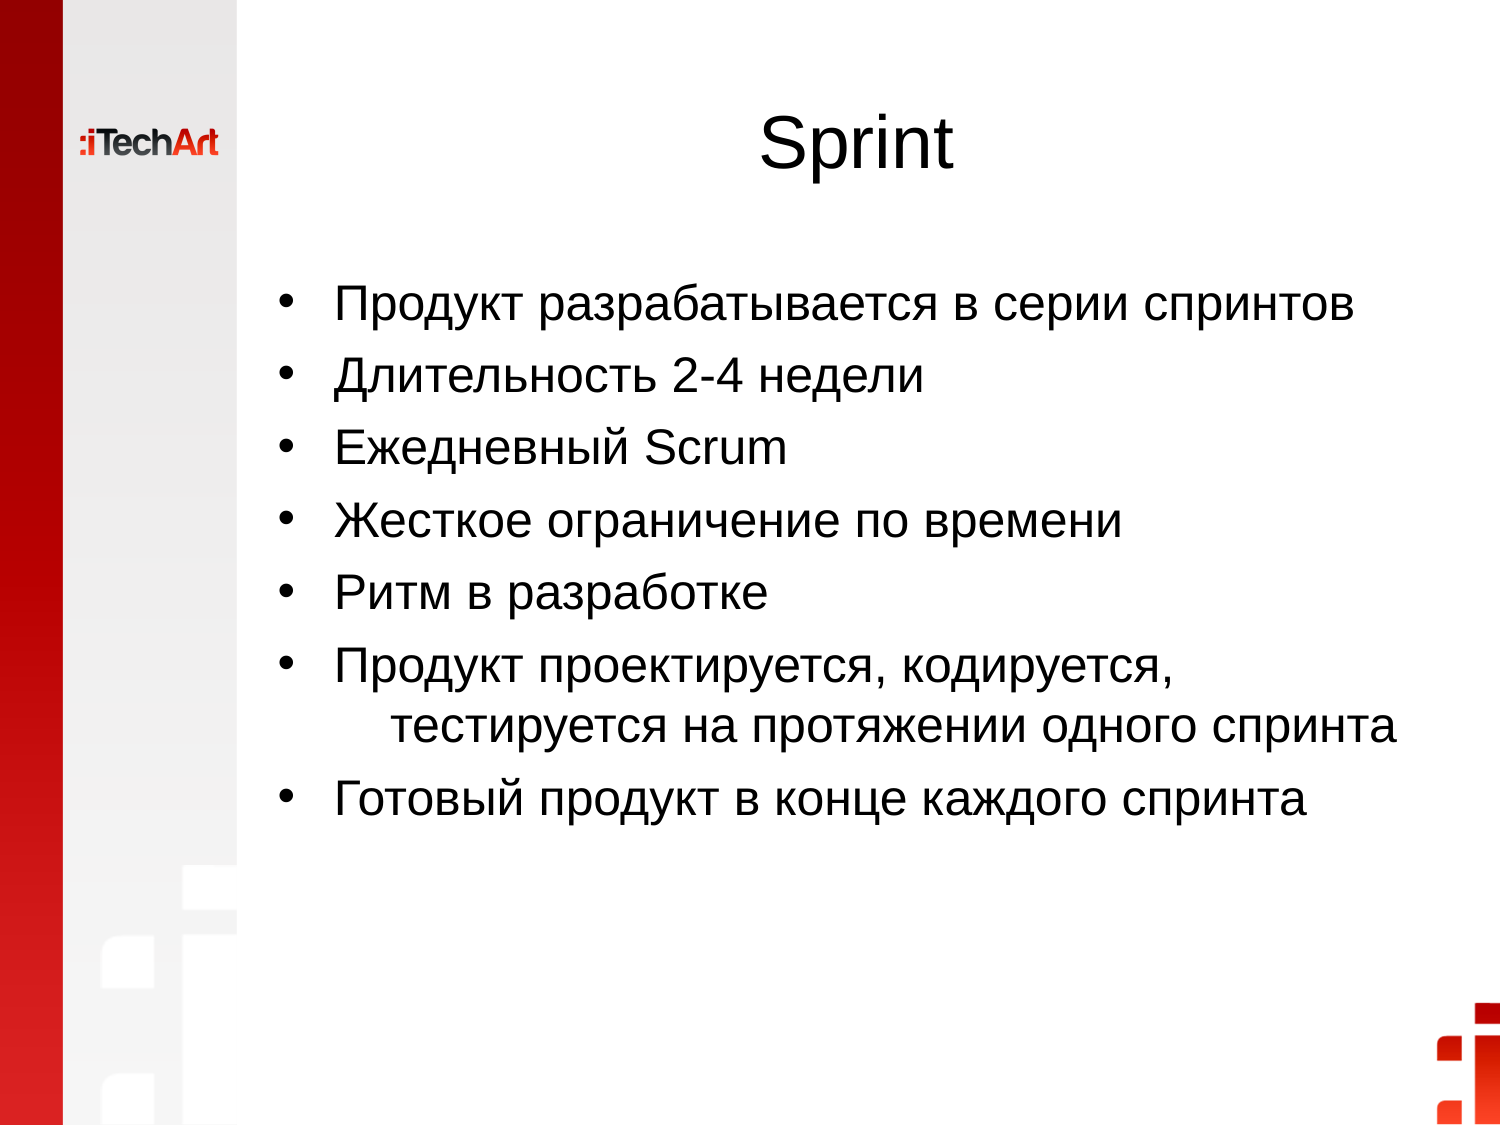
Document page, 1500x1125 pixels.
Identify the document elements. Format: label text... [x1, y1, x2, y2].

title Sprint [262, 45, 1450, 233]
list Продукт разрабатывается в серии спринтов Длительность 2-4 недели Ежедневный Scrum Жесткое ограничение по времени Ритм в разработке Продукт проектируется, кодируется, тестируется на протяжении одного спринта Готовый продукт в конце каждого спринта [262, 262, 1450, 1005]
picture [0, 0, 1500, 1125]
